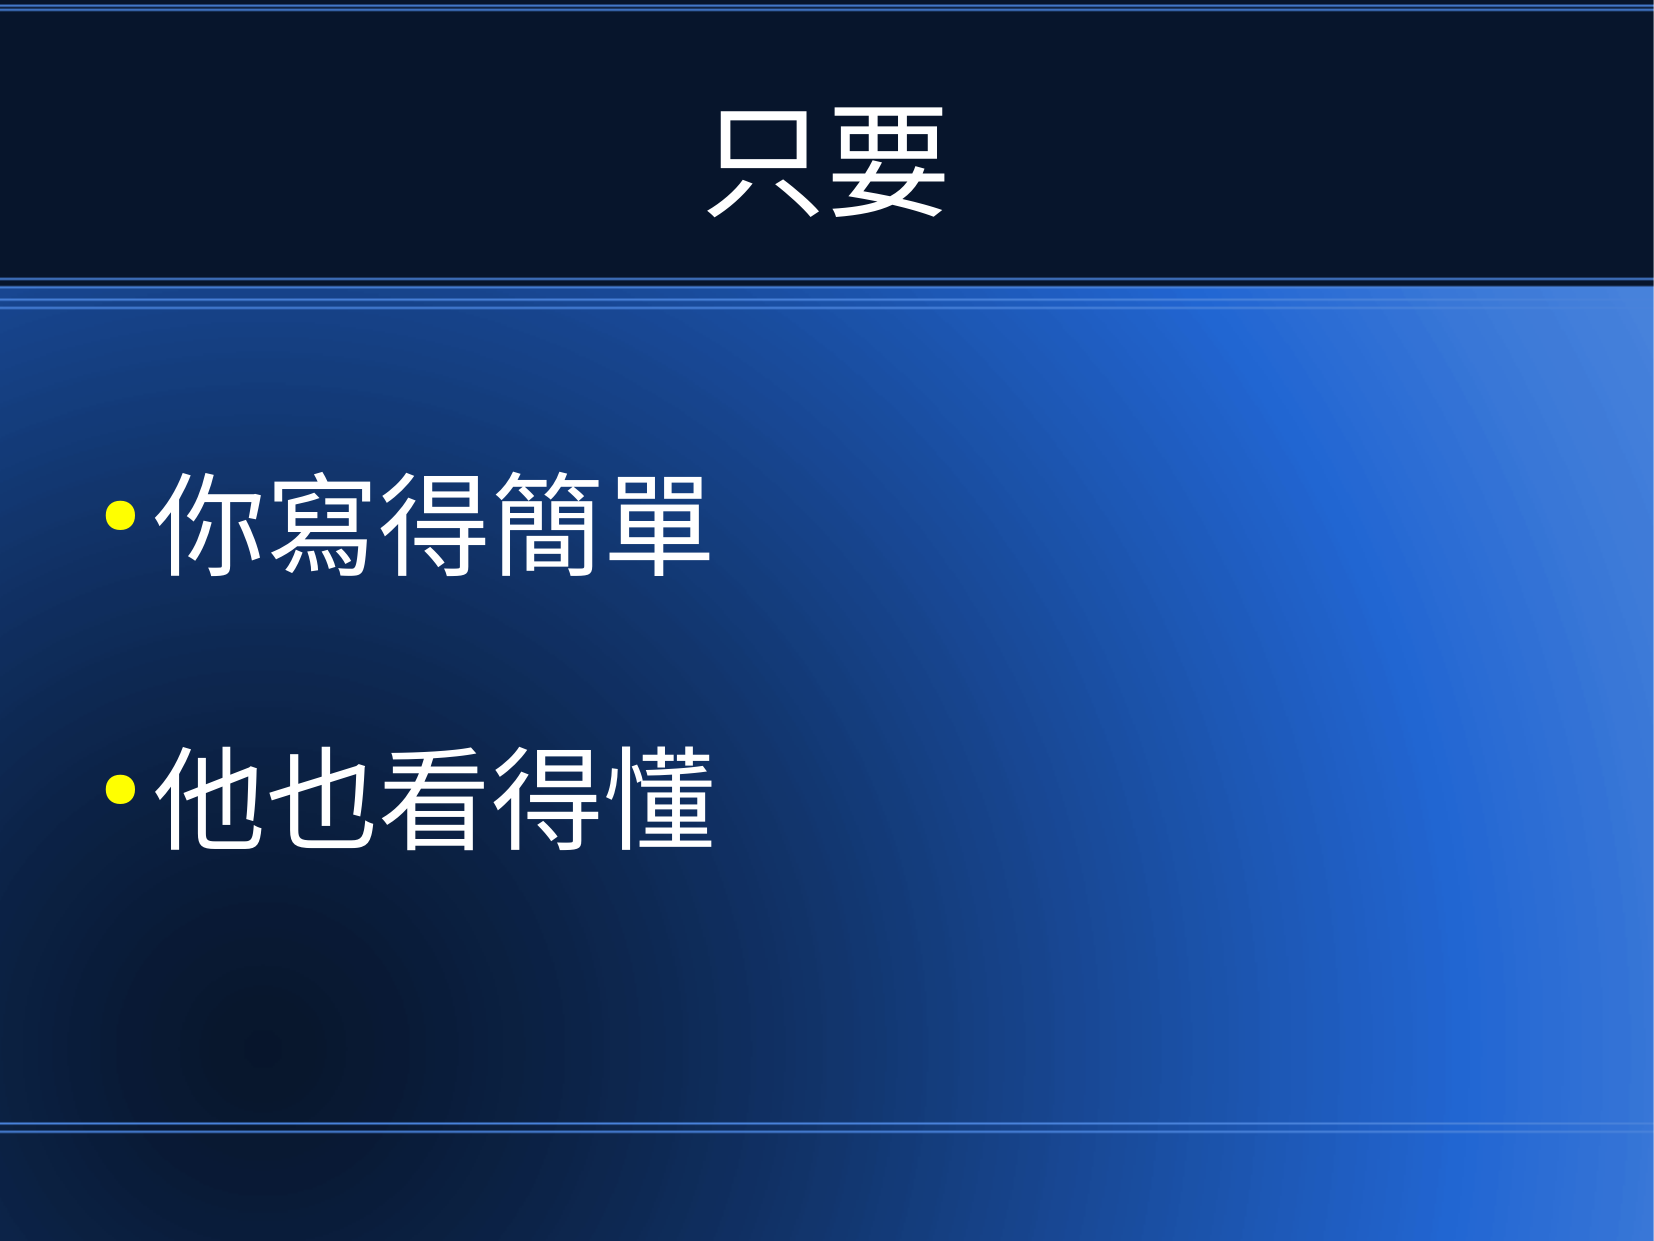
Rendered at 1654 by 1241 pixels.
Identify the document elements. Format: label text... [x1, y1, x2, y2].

title 只要 [82, 49, 1571, 257]
list 你寫得簡單 他也看得懂 [82, 355, 1571, 1241]
picture [0, 0, 1654, 1241]
